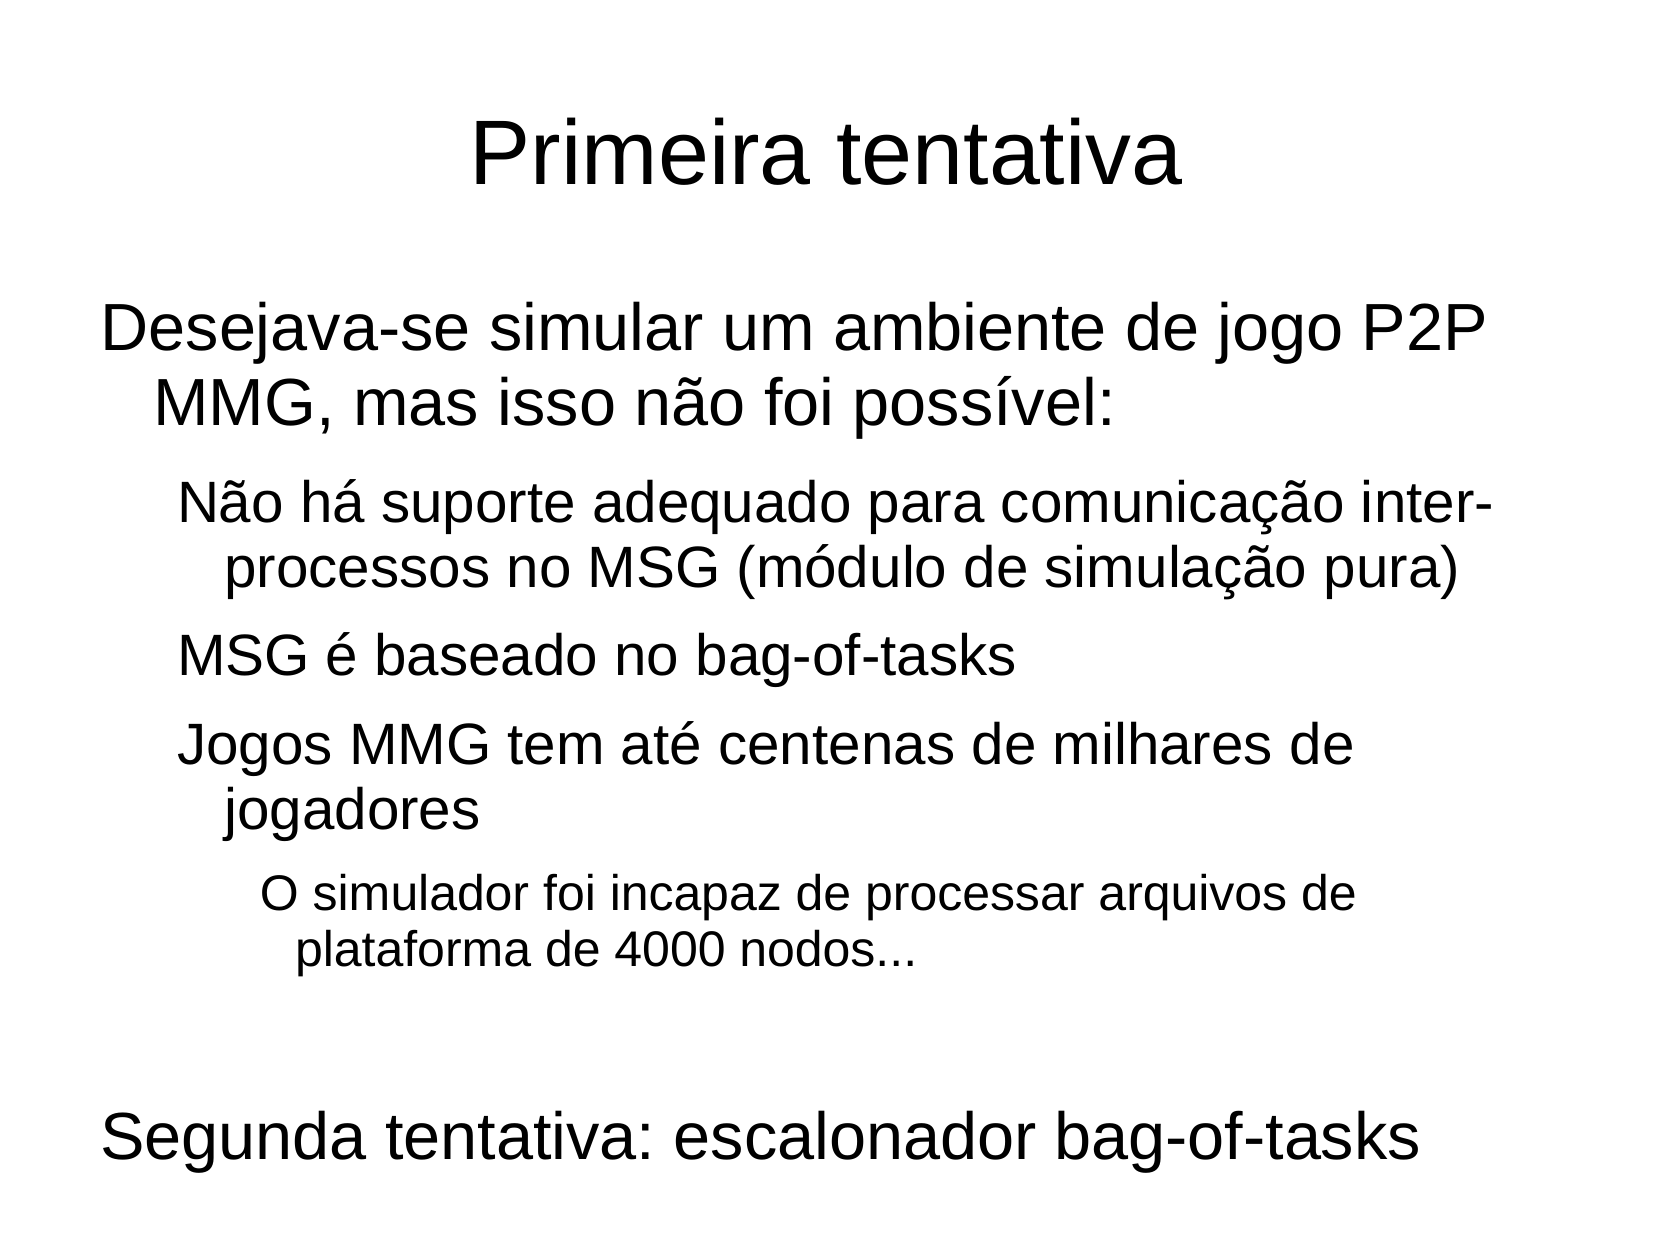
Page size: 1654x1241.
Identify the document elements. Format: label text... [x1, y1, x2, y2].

list Desejava-se simular um ambiente de jogo P2P MMG, mas isso não foi possível: Não há suporte adequado para comunicação inter-processos no MSG (módulo de simulação pura) MSG é baseado no bag-of-tasks Jogos MMG tem até centenas de milhares de jogadores O simulador foi incapaz de processar arquivos de plataforma de 4000 nodos... Segunda tentativa: escalonador bag-of-tasks [82, 290, 1571, 1172]
title Primeira tentativa [82, 56, 1571, 250]
